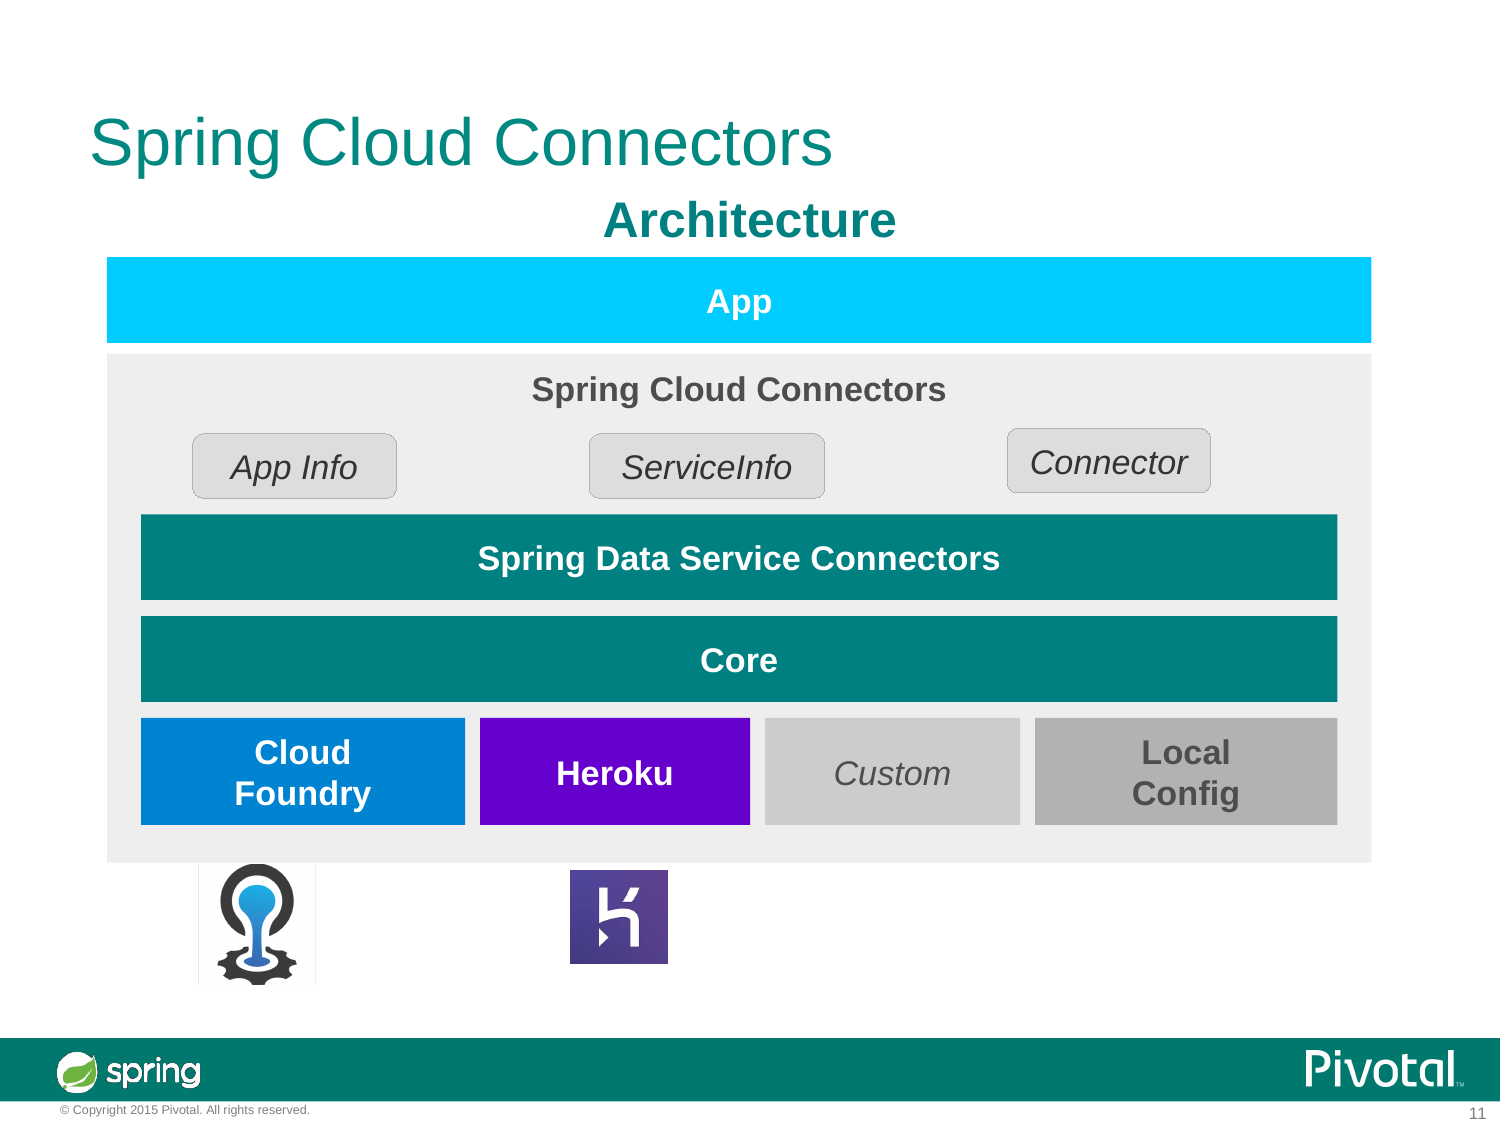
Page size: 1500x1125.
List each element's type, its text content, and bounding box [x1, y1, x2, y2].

text_box Local Config [1035, 717, 1338, 825]
text_box App [107, 257, 1372, 343]
text_box Spring Cloud Connectors [107, 353, 1372, 863]
picture [32, 1041, 210, 1103]
picture [1306, 1050, 1464, 1087]
picture [570, 870, 668, 964]
text_box Core [141, 616, 1338, 702]
text_box App Info [192, 433, 397, 499]
text_box Heroku [480, 717, 751, 825]
title Spring Cloud Connectors [75, 37, 1425, 180]
text_box Architecture [0, 180, 1500, 255]
text_box Cloud Foundry [141, 717, 466, 825]
text_box ServiceInfo [589, 433, 825, 499]
picture [198, 864, 316, 985]
text_box Spring Data Service Connectors [141, 514, 1338, 600]
text_box Connector [1007, 428, 1211, 493]
text_box Custom [765, 717, 1021, 825]
